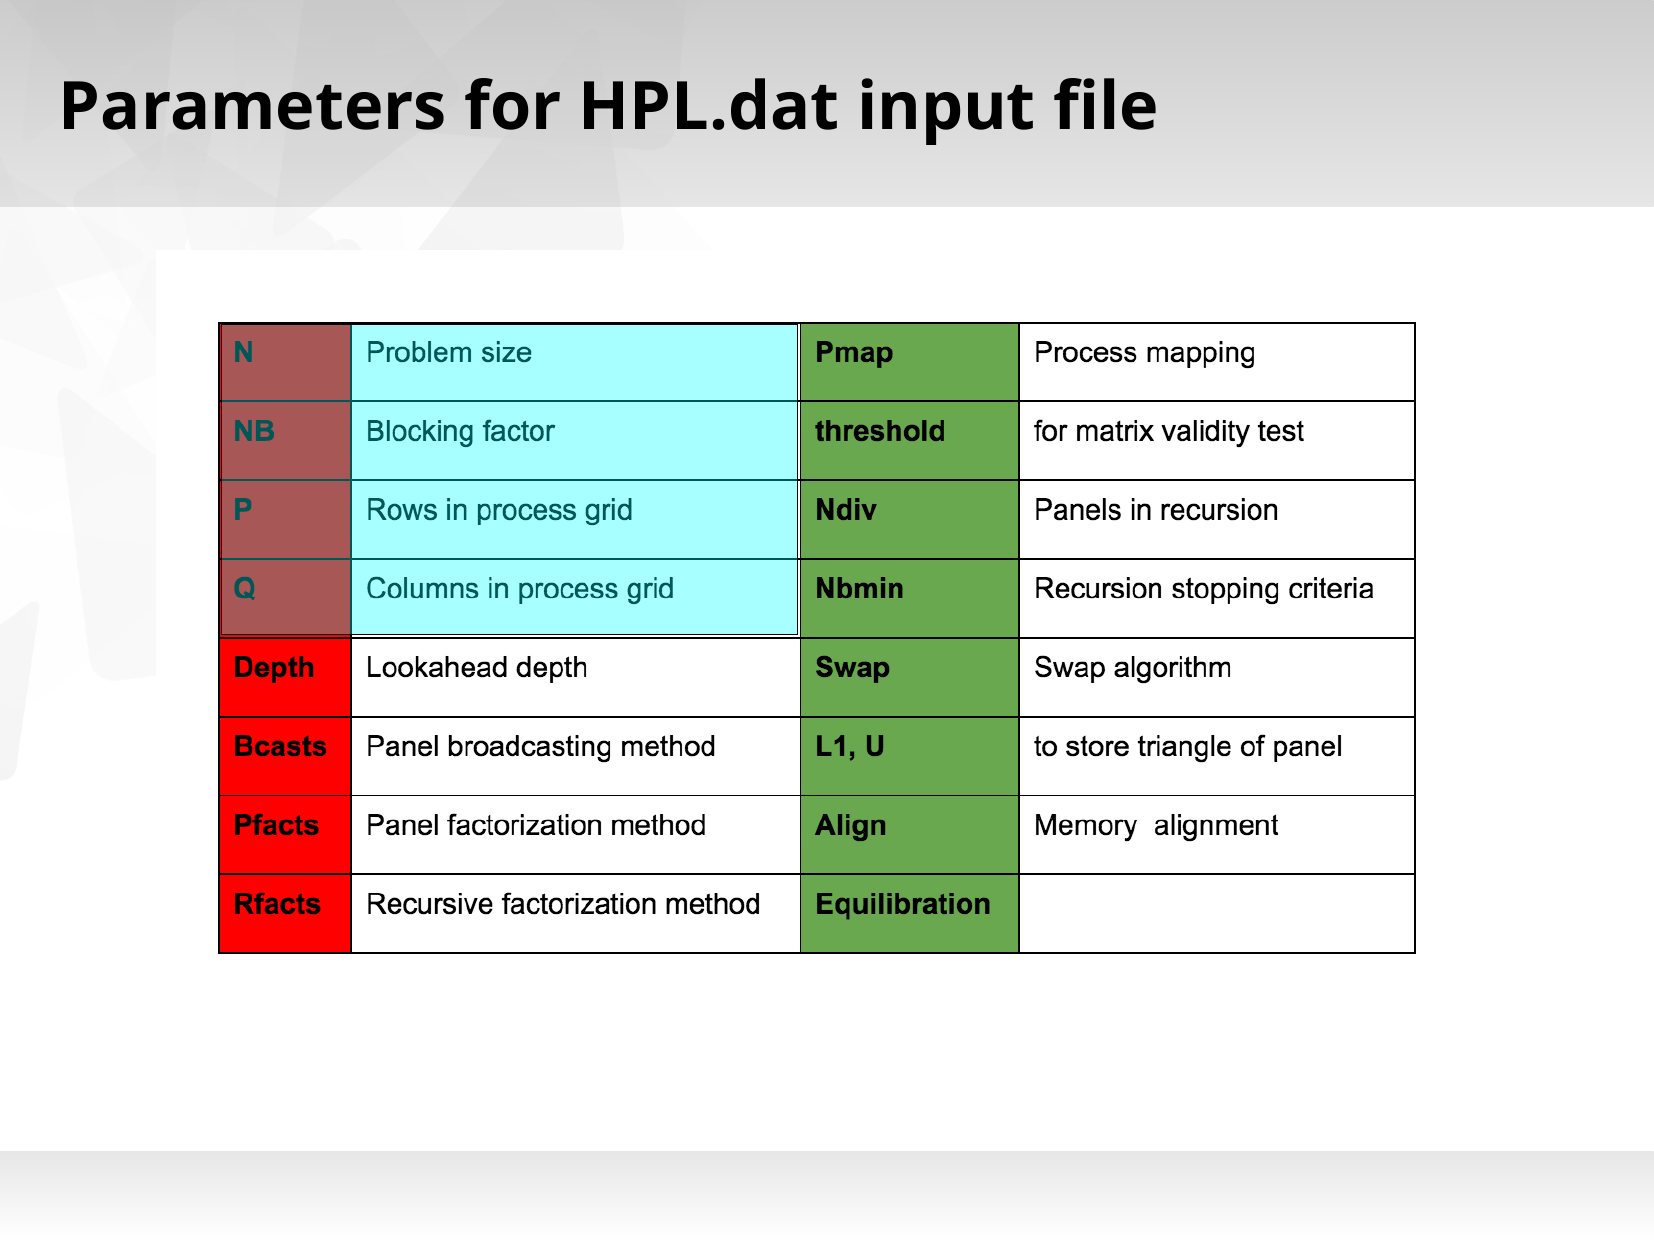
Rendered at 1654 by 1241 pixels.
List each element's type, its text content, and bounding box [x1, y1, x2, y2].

title Parameters for HPL.dat input file [59, 29, 1595, 178]
picture [0, 0, 1492, 994]
text_box [221, 324, 798, 635]
